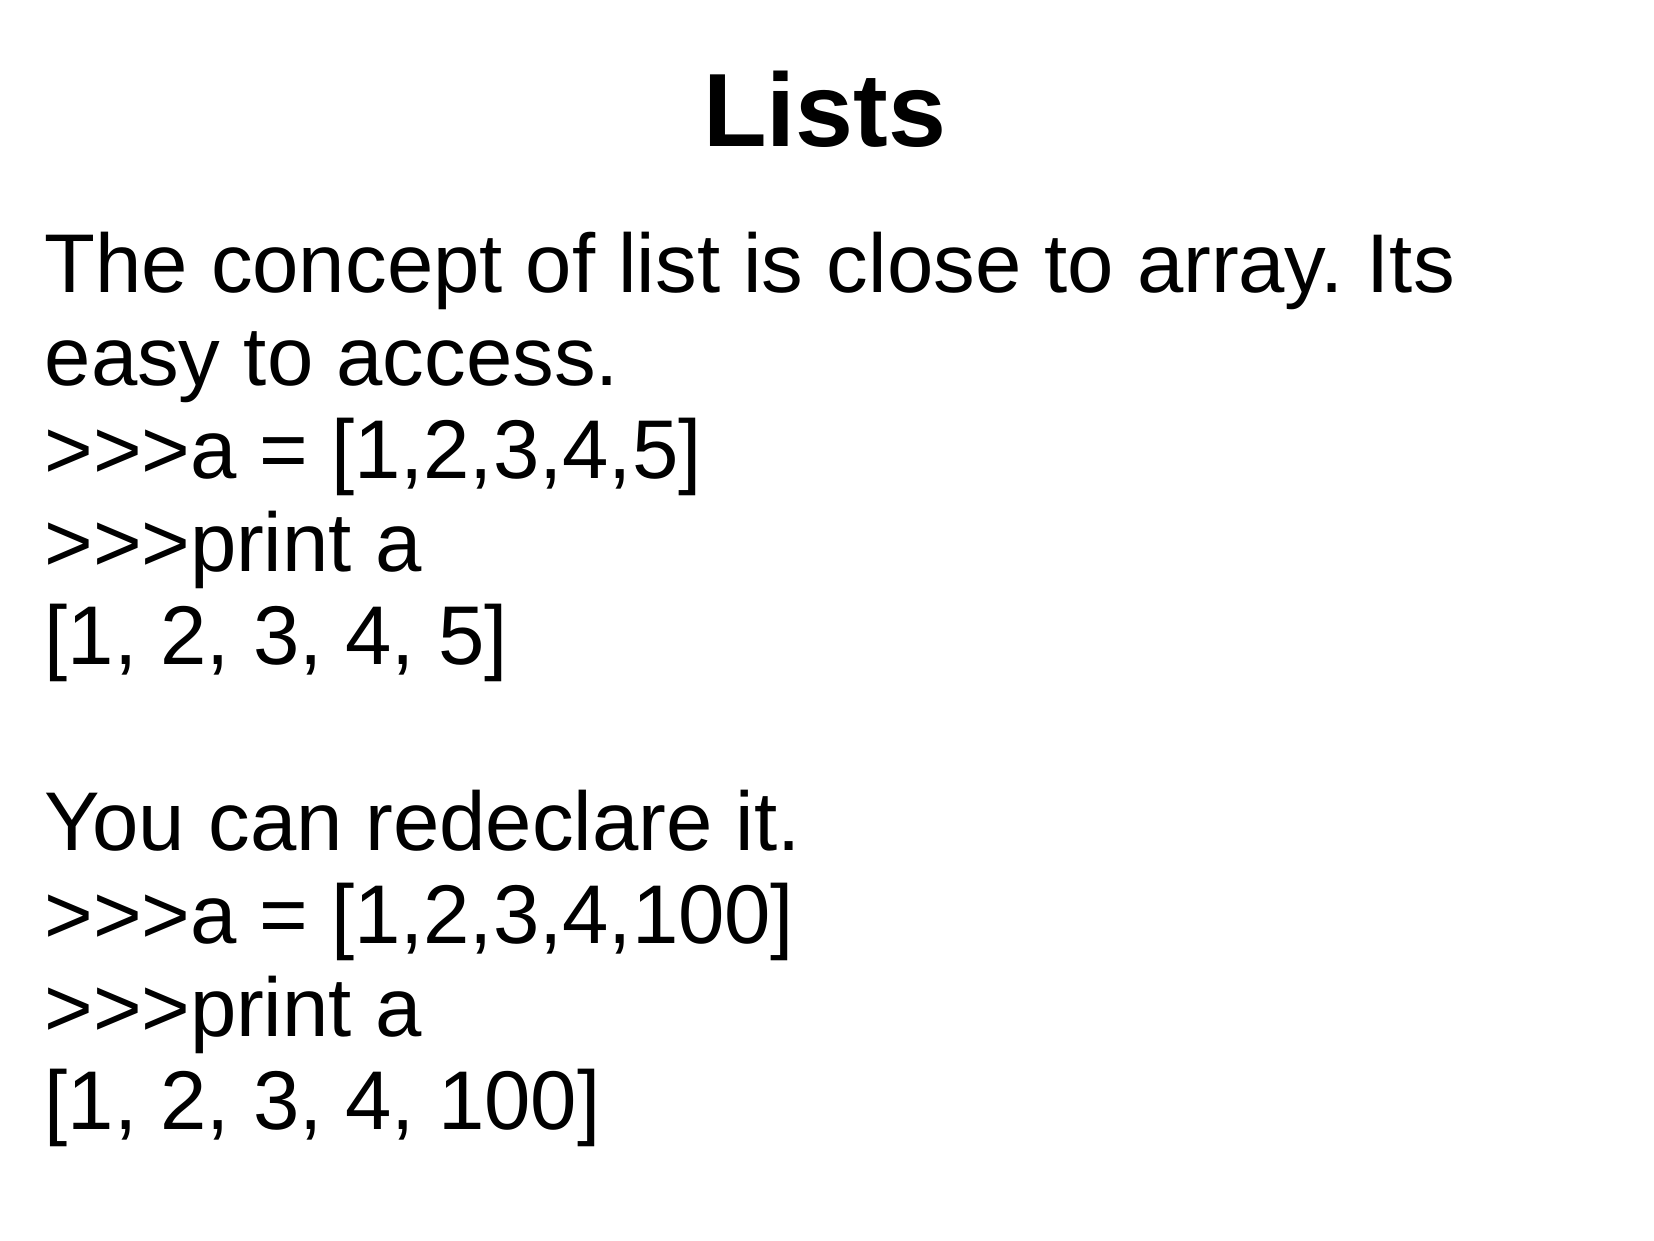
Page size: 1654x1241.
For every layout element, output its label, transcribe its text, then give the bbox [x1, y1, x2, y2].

text_box The concept of list is close to array. Its easy to access. >>>a = [1,2,3,4,5] >>>print a [1, 2, 3, 4, 5] You can redeclare it. >>>a = [1,2,3,4,100] >>>print a [1, 2, 3, 4, 100] [30, 210, 1606, 1158]
text_box Lists [45, 45, 1606, 177]
